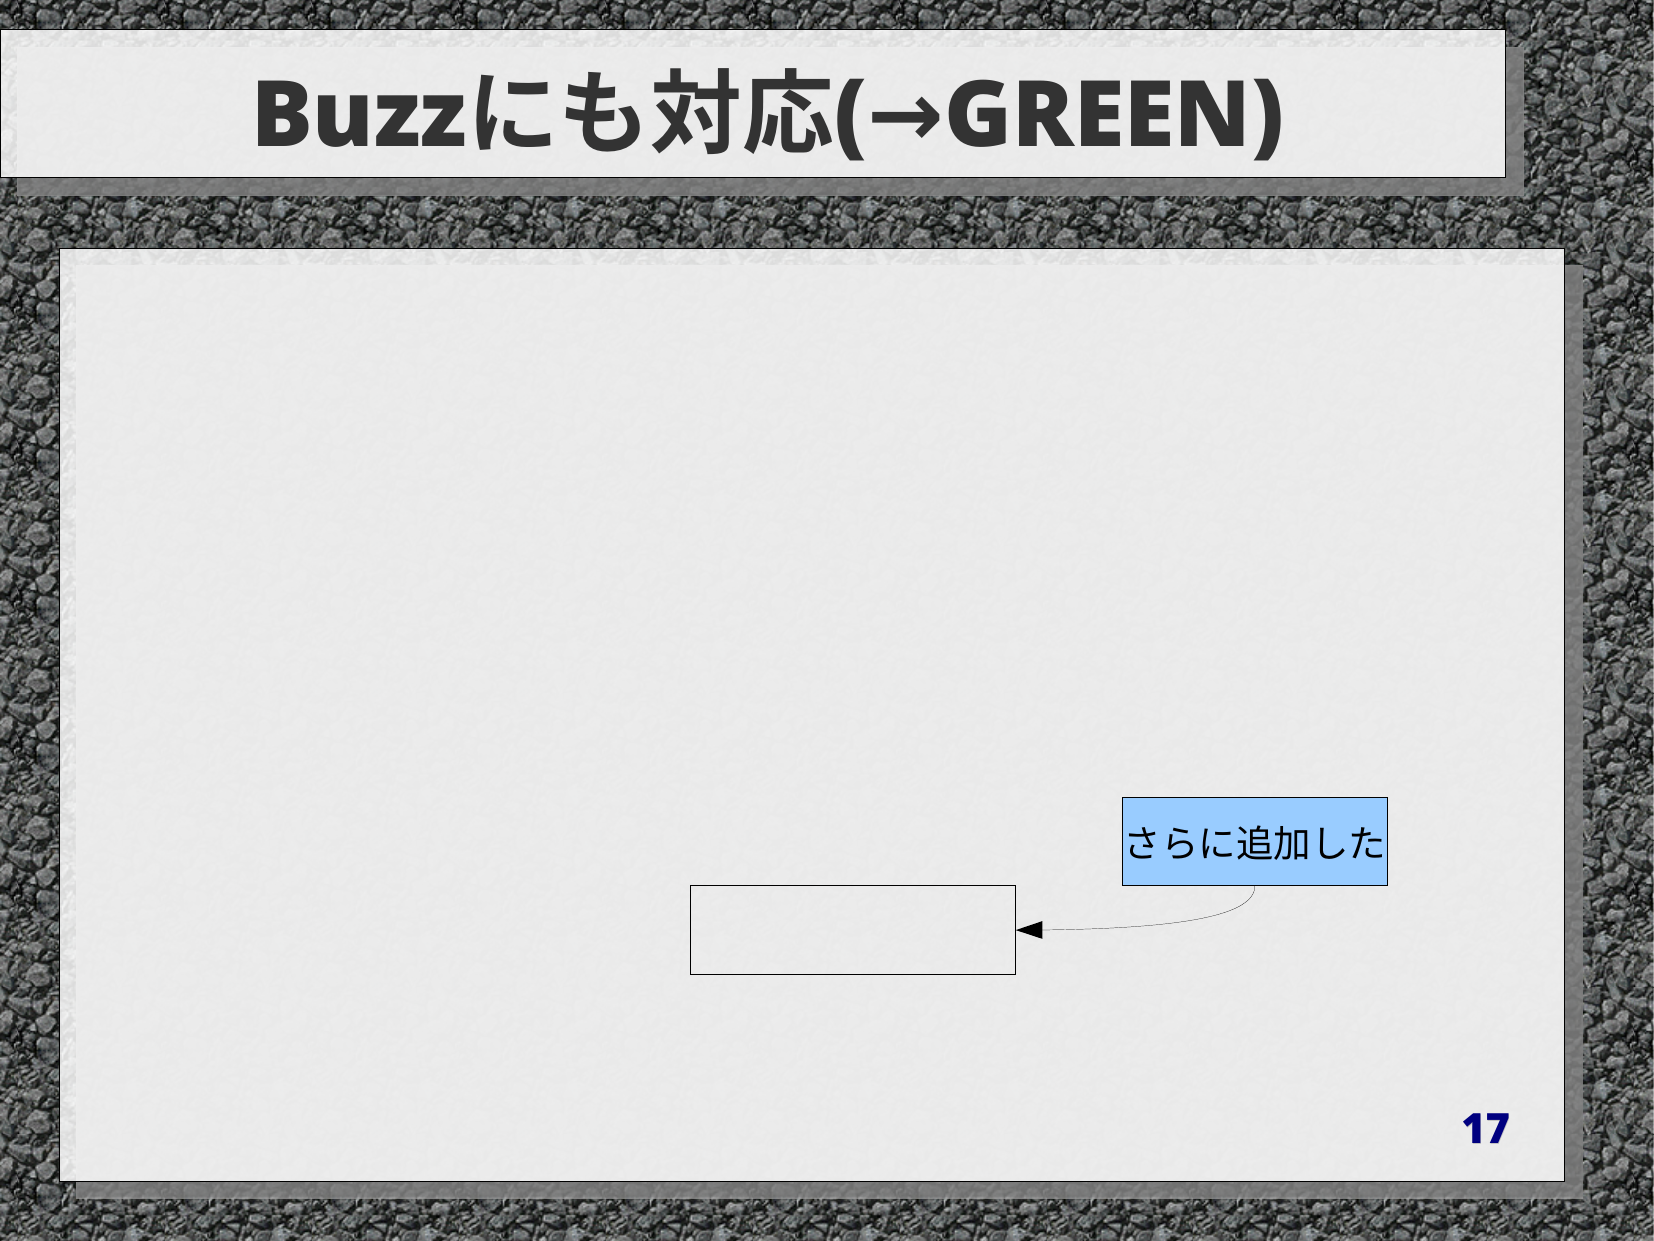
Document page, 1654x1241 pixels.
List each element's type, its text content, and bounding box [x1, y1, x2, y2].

text_box さらに追加した [1122, 797, 1388, 886]
title Buzzにも対応(→GREEN) [29, 35, 1506, 177]
picture [0, 0, 1654, 1241]
